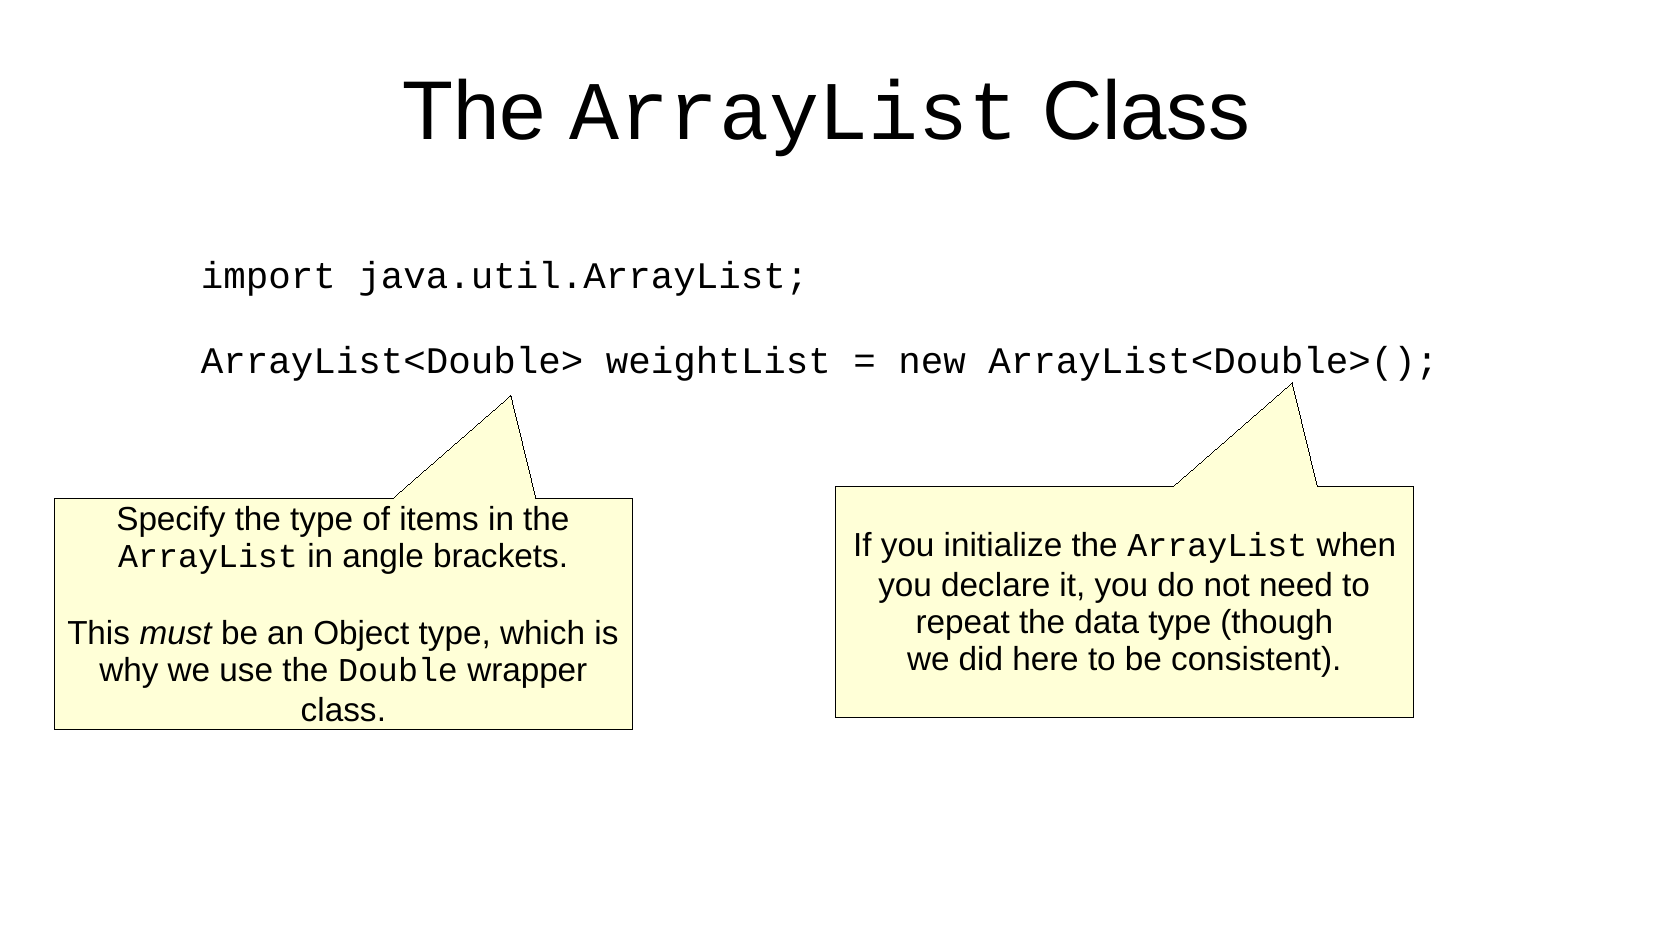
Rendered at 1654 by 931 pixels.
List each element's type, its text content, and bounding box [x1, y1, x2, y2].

text_box If you initialize the ArrayList when you declare it, you do not need to repeat the data type (though we did here to be consistent). [835, 382, 1414, 718]
text_box import java.util.ArrayList; ArrayList<Double> weightList = new ArrayList<Double>(); [186, 249, 1454, 435]
title The ArrayList Class [82, 37, 1571, 193]
text_box Specify the type of items in the ArrayList in angle brackets. This must be an Object type, which is why we use the Double wrapper class. [54, 395, 633, 730]
